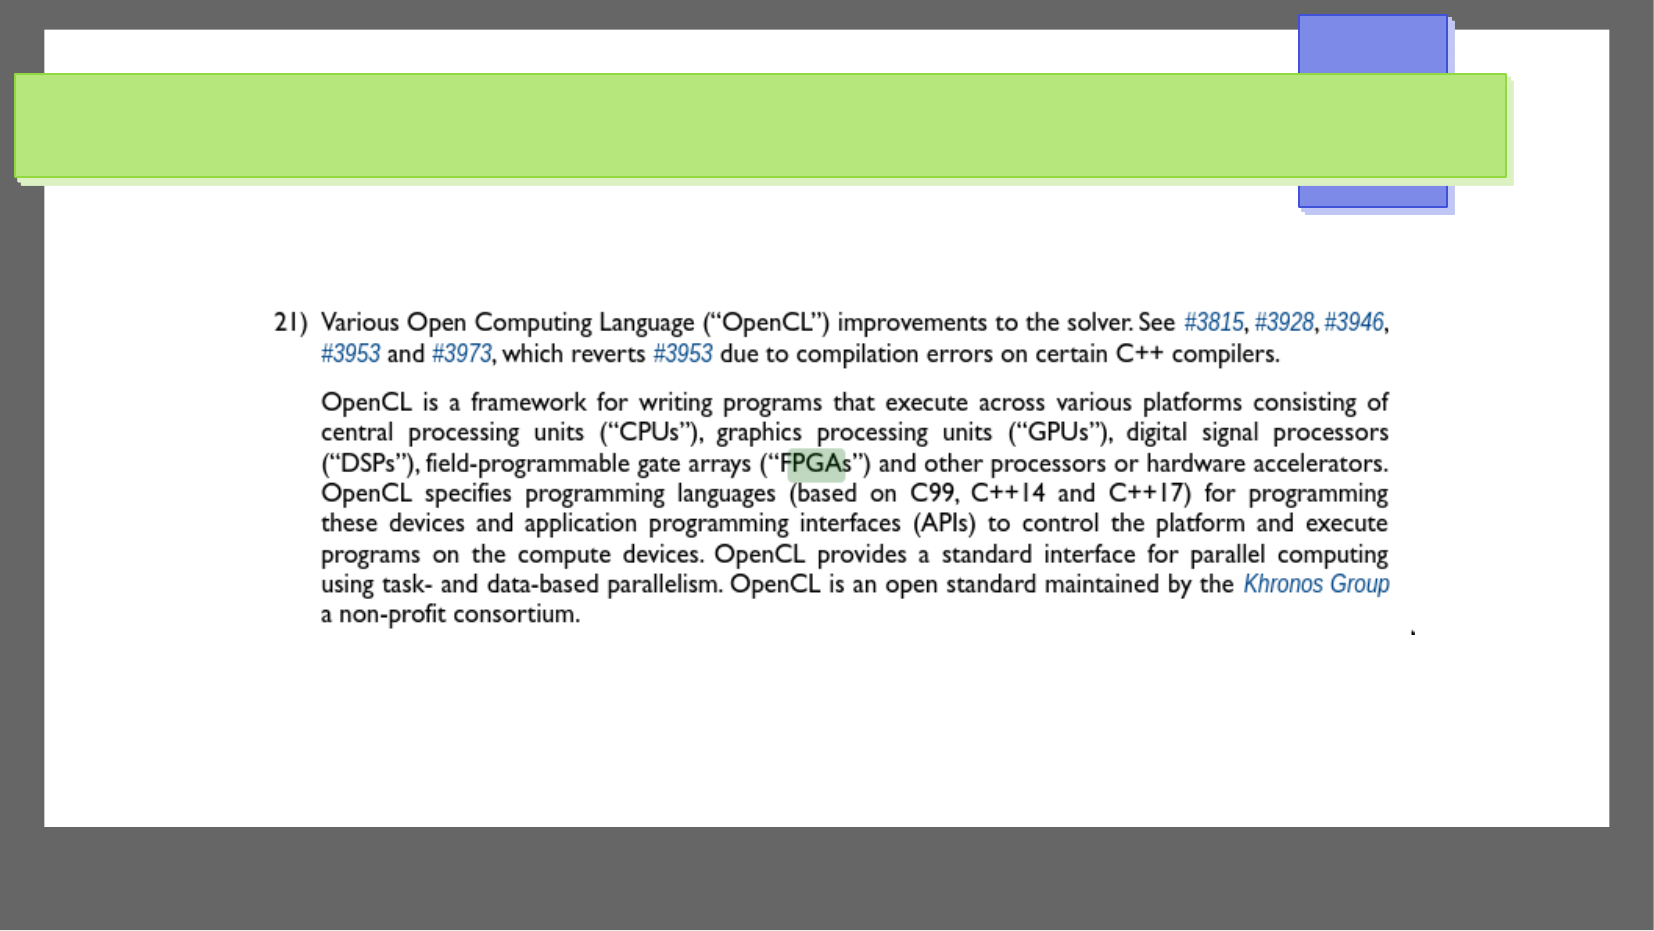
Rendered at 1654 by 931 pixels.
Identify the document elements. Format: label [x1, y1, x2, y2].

picture [242, 295, 1415, 635]
